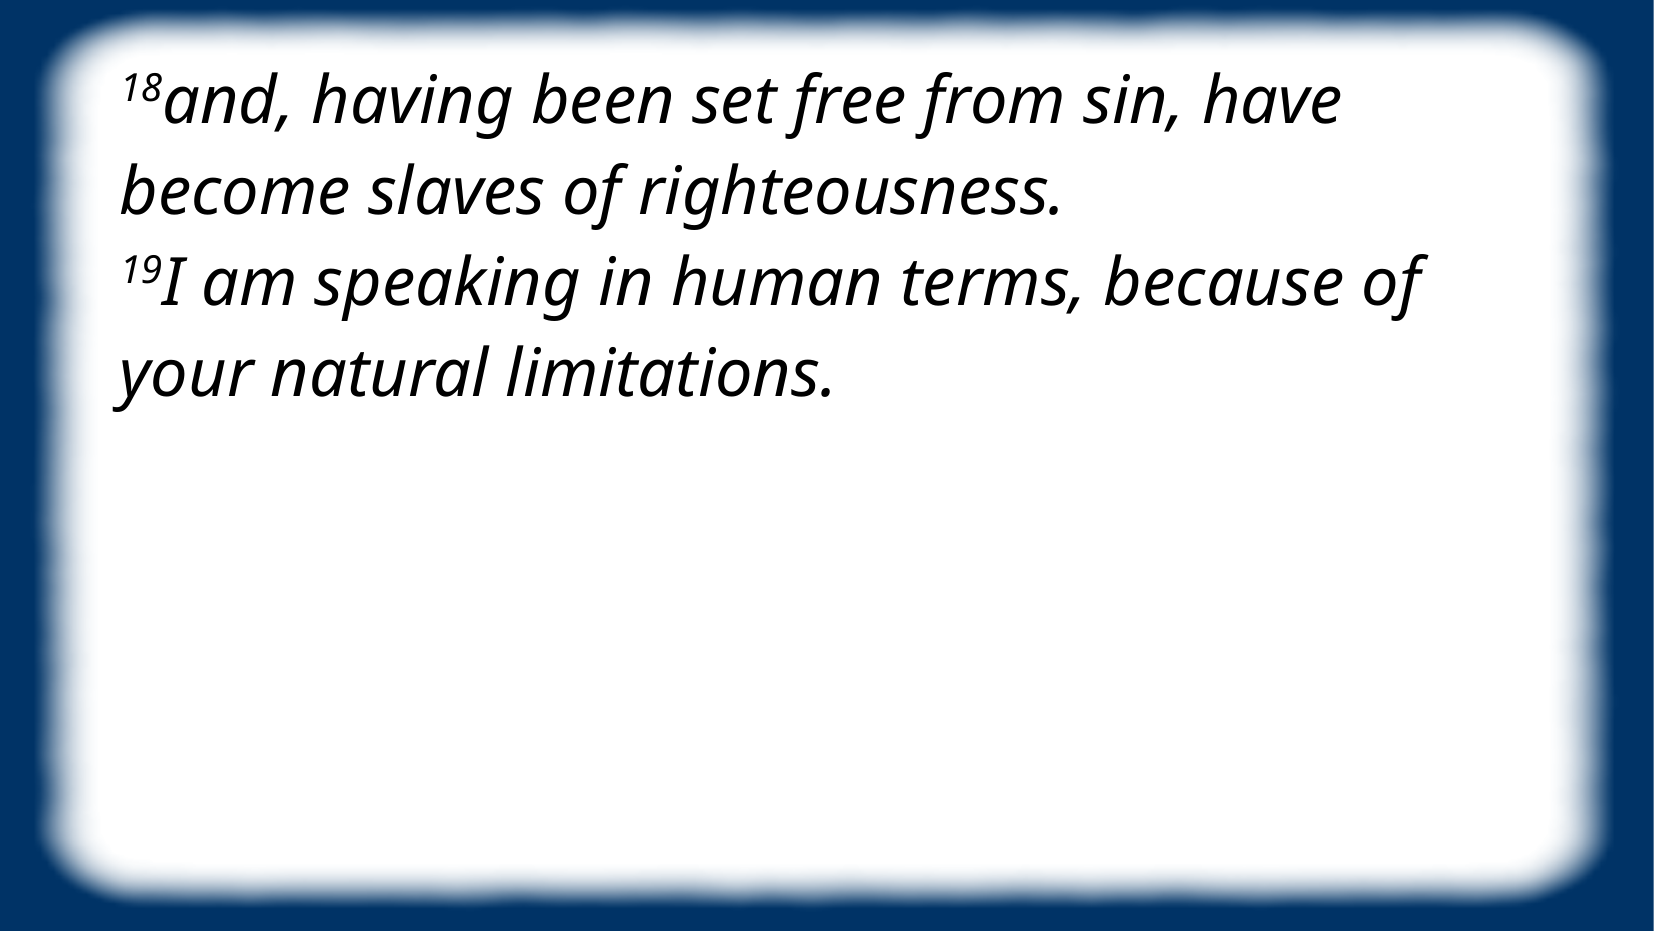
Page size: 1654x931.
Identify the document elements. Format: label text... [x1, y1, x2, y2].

picture [0, 0, 1654, 931]
text_box 18and, having been set free from sin, have become slaves of righteousness. 19I am speaking in human terms, because of your natural limitations. [105, 45, 1546, 415]
